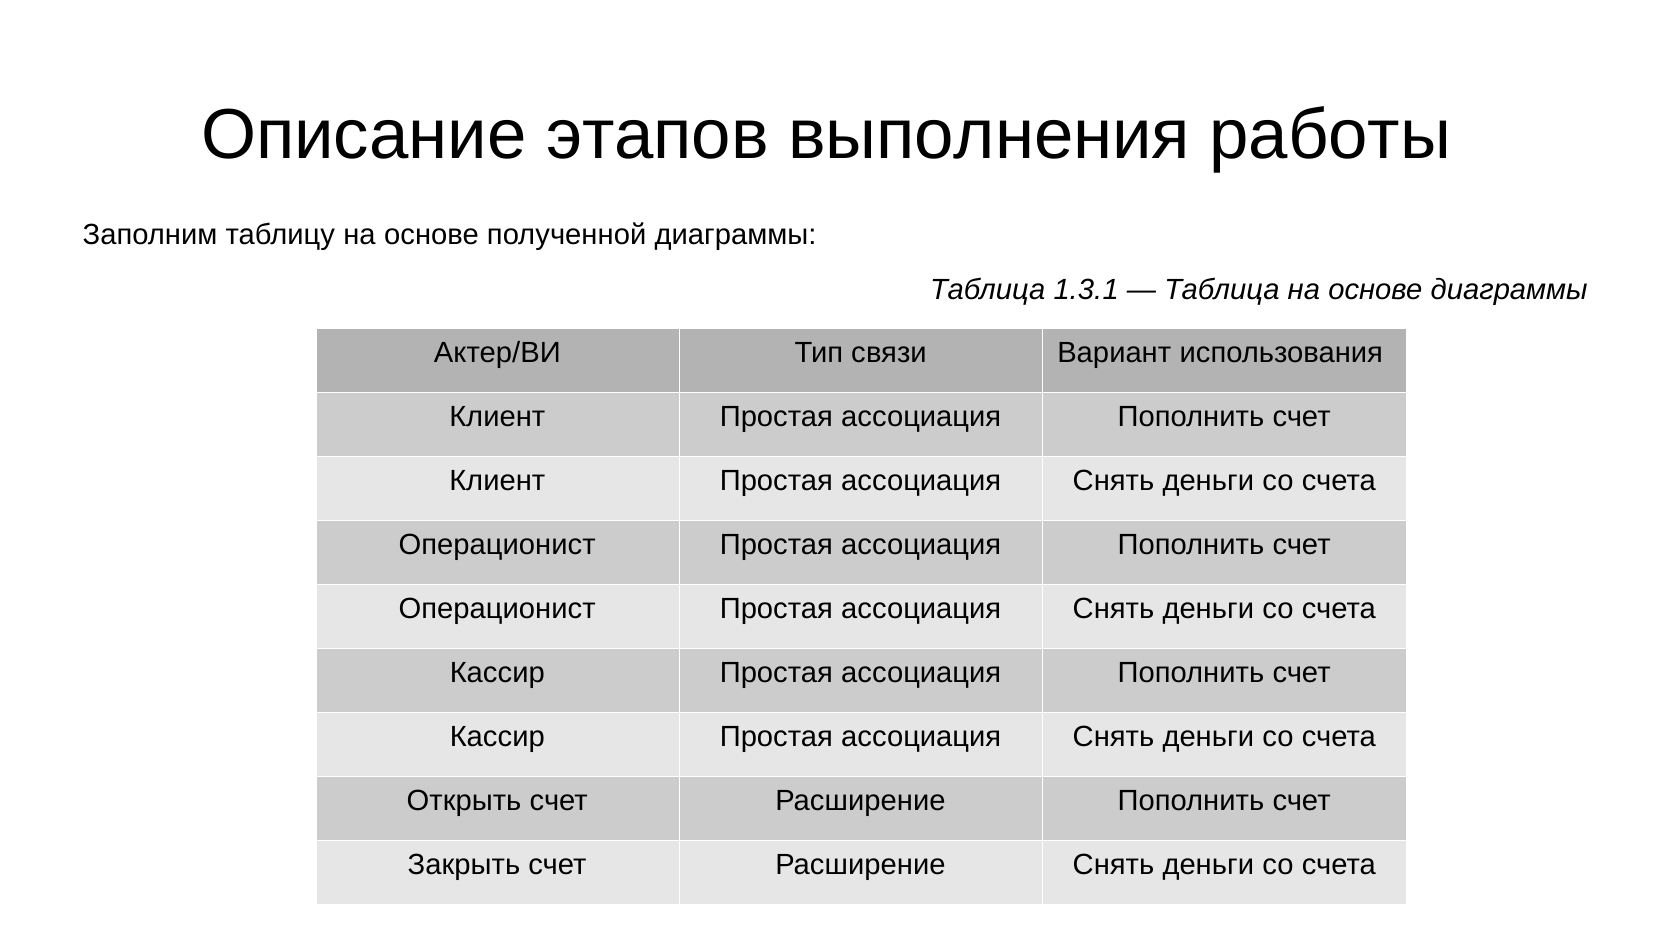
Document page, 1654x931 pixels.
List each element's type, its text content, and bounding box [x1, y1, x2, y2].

table_cell Пополнить счет [1043, 521, 1406, 584]
table_cell Расширение [680, 841, 1042, 904]
table_cell Пополнить счет [1043, 649, 1406, 712]
table_header Актер/ВИ [317, 329, 679, 392]
table_cell Снять деньги со счета [1043, 585, 1406, 648]
table_cell Клиент [317, 393, 679, 456]
table_cell Простая ассоциация [680, 457, 1042, 520]
table_cell Снять деньги со счета [1043, 457, 1406, 520]
table_cell Операционист [317, 585, 679, 648]
table_cell Закрыть счет [317, 841, 679, 904]
table_cell Пополнить счет [1043, 777, 1406, 840]
table_cell Клиент [317, 457, 679, 520]
text_box Таблица 1.3.1 — Таблица на основе диаграммы [915, 265, 1604, 314]
table_cell Простая ассоциация [680, 393, 1042, 456]
table_cell Операционист [317, 521, 679, 584]
table_cell Расширение [680, 777, 1042, 840]
table_cell Простая ассоциация [680, 649, 1042, 712]
table_header Вариант использования [1043, 329, 1406, 392]
title Описание этапов выполнения работы [82, 37, 1571, 193]
table_cell Простая ассоциация [680, 521, 1042, 584]
table_cell Открыть счет [317, 777, 679, 840]
table_cell Снять деньги со счета [1043, 713, 1406, 776]
table_cell Снять деньги со счета [1043, 841, 1406, 904]
table_header Тип связи [680, 329, 1042, 392]
table_cell Простая ассоциация [680, 713, 1042, 776]
table_cell Пополнить счет [1043, 393, 1406, 456]
table_cell Простая ассоциация [680, 585, 1042, 648]
table_cell Кассир [317, 649, 679, 712]
table_cell Кассир [317, 713, 679, 776]
list Заполним таблицу на основе полученной диаграммы: [82, 217, 827, 266]
